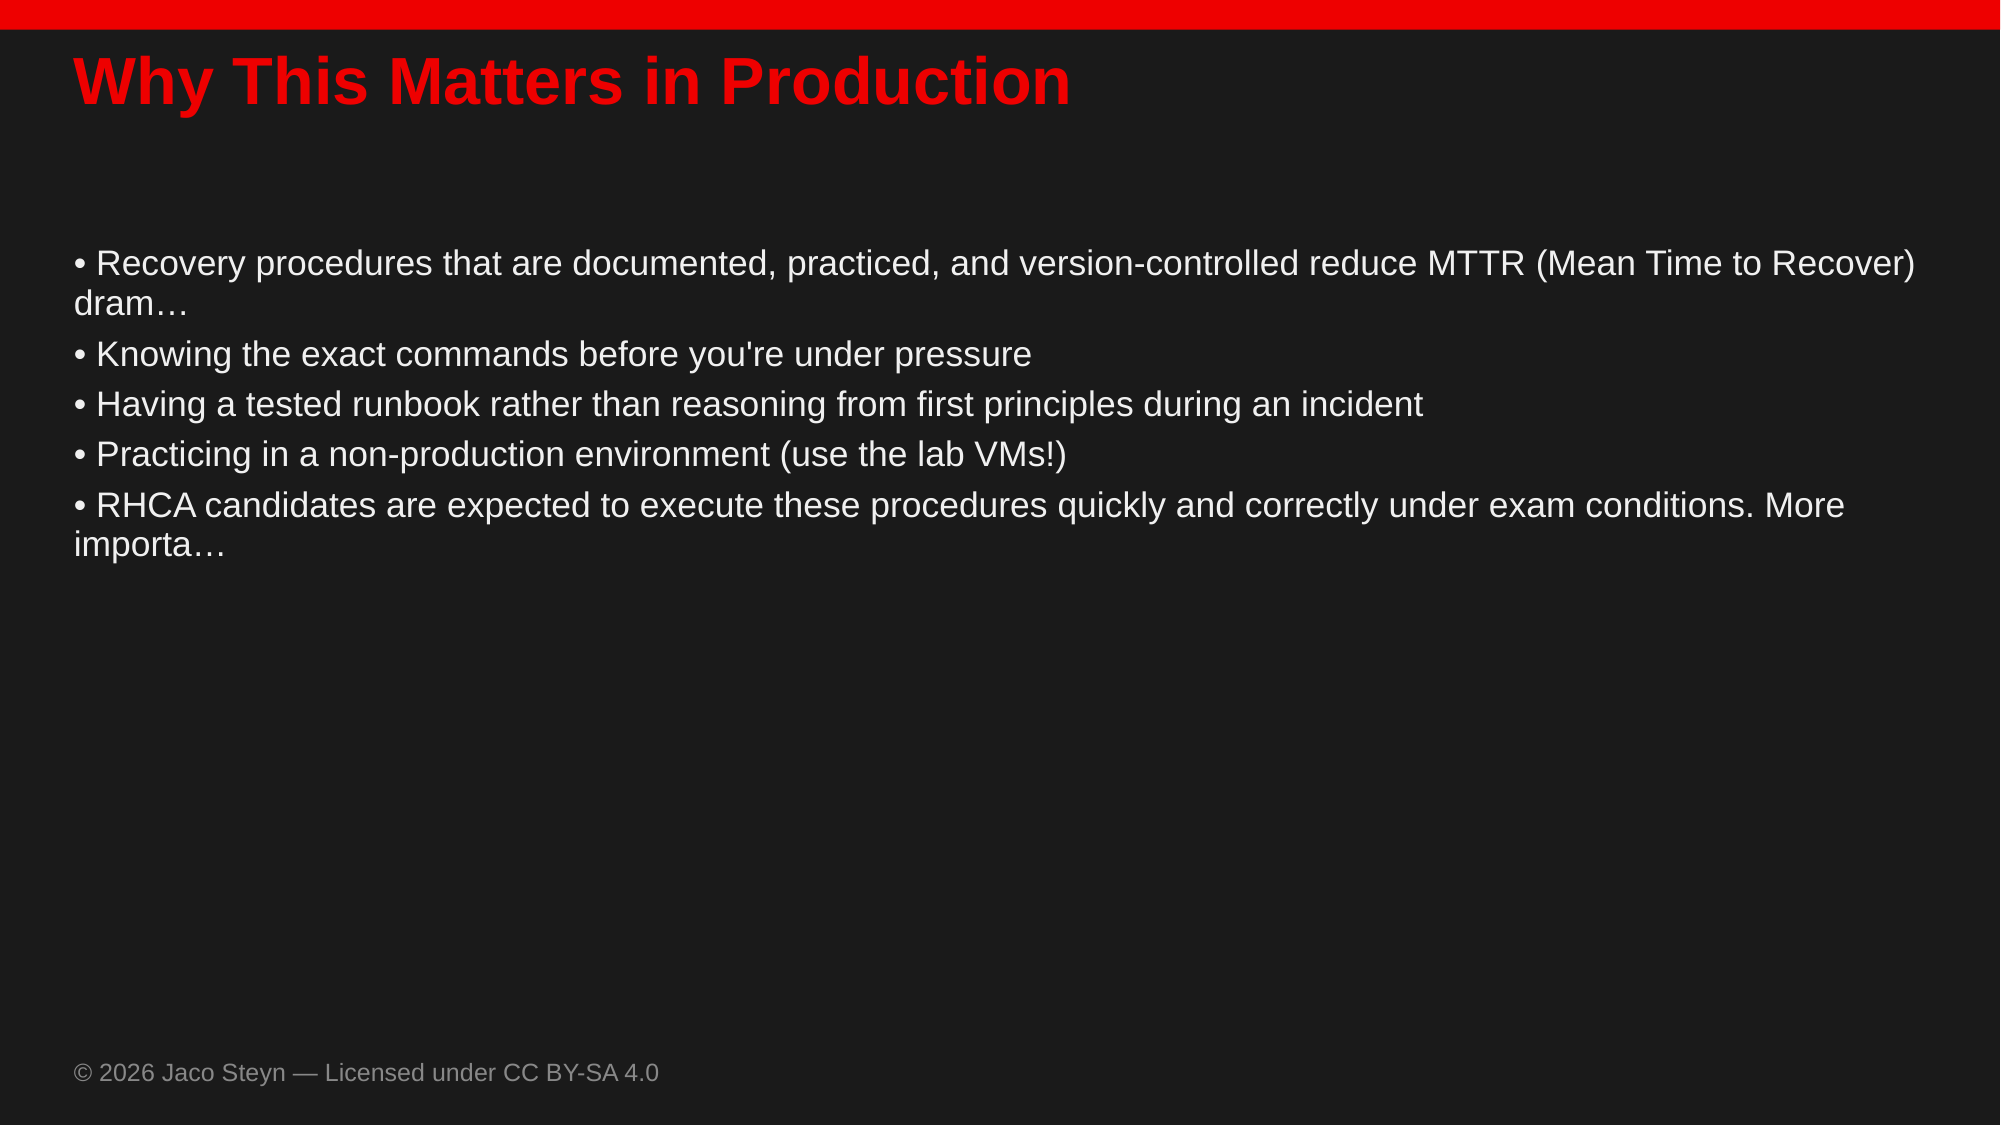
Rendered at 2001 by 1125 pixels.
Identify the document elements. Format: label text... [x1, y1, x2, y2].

text_box [0, 0, 2001, 30]
text_box Why This Matters in Production [59, 36, 1942, 208]
text_box © 2026 Jaco Steyn — Licensed under CC BY-SA 4.0 [59, 1051, 1942, 1093]
text_box • Recovery procedures that are documented, practiced, and version-controlled reduce MTTR (Mean Time to Recover) dram… • Knowing the exact commands before you're under pressure • Having a tested runbook rather than reasoning from first principles during an incident • Practicing in a non-production environment (use the lab VMs!) • RHCA candidates are expected to execute these procedures quickly and correctly under exam conditions. More importa… [59, 236, 1942, 1037]
